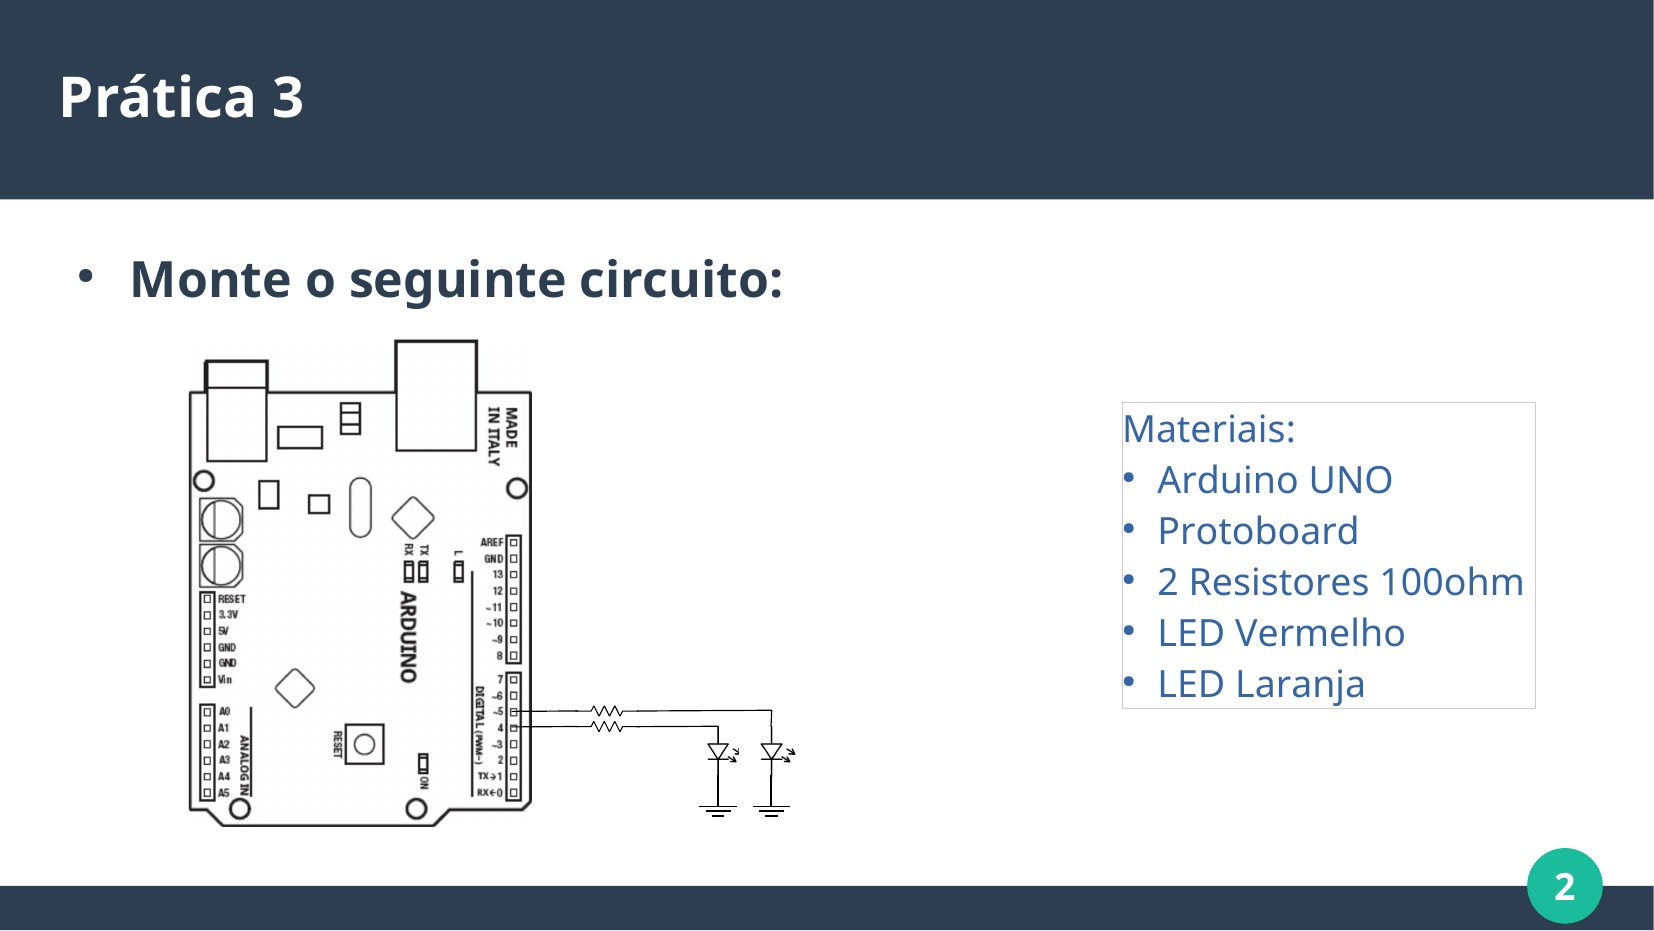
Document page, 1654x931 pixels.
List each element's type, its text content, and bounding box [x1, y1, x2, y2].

list Monte o seguinte circuito: [59, 243, 886, 325]
picture [686, 721, 805, 832]
text_box Materiais: Arduino UNO Protoboard 2 Resistores 100ohm LED Vermelho LED Laranja [1122, 402, 1536, 708]
picture [564, 694, 650, 743]
title Prática 3 [59, 37, 1595, 155]
picture [188, 339, 532, 827]
